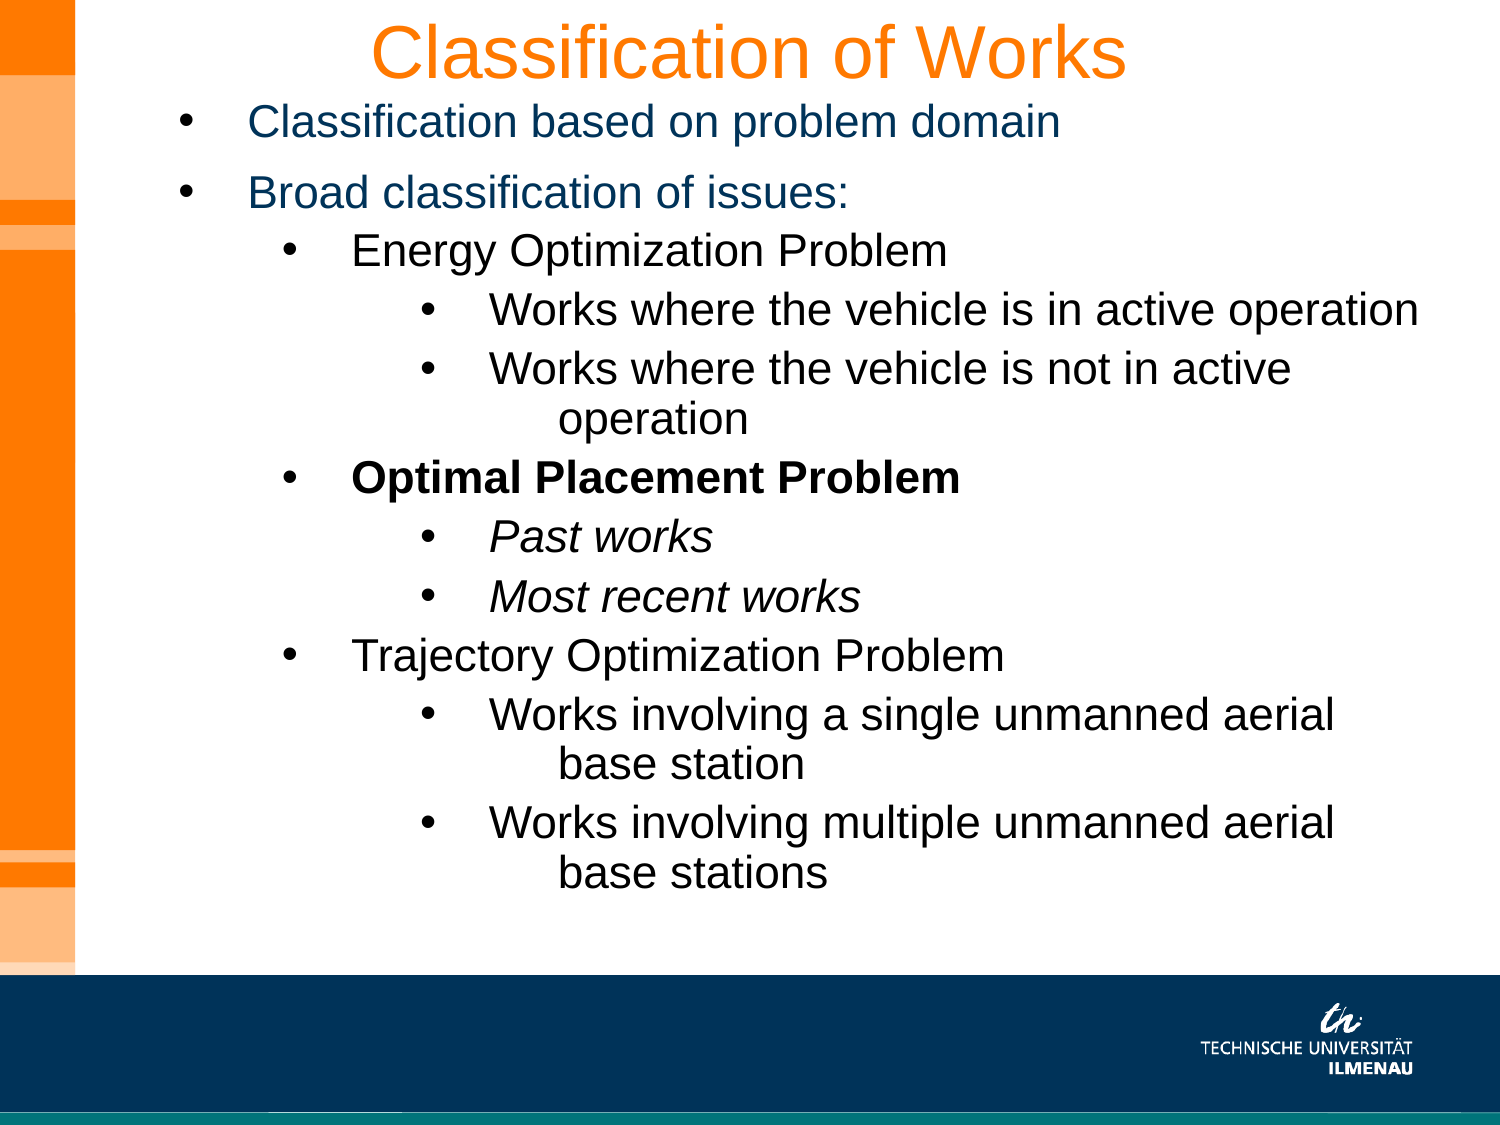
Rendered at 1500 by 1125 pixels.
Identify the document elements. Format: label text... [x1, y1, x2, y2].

title Classification of Works [74, 0, 1425, 92]
list Classification based on problem domain Broad classification of issues: Energy Optimization Problem Works where the vehicle is in active operation Works where the vehicle is not in active operation Optimal Placement Problem Past works Most recent works Trajectory Optimization Problem Works involving a single unmanned aerial base station Works involving multiple unmanned aerial base stations [74, 92, 1425, 916]
